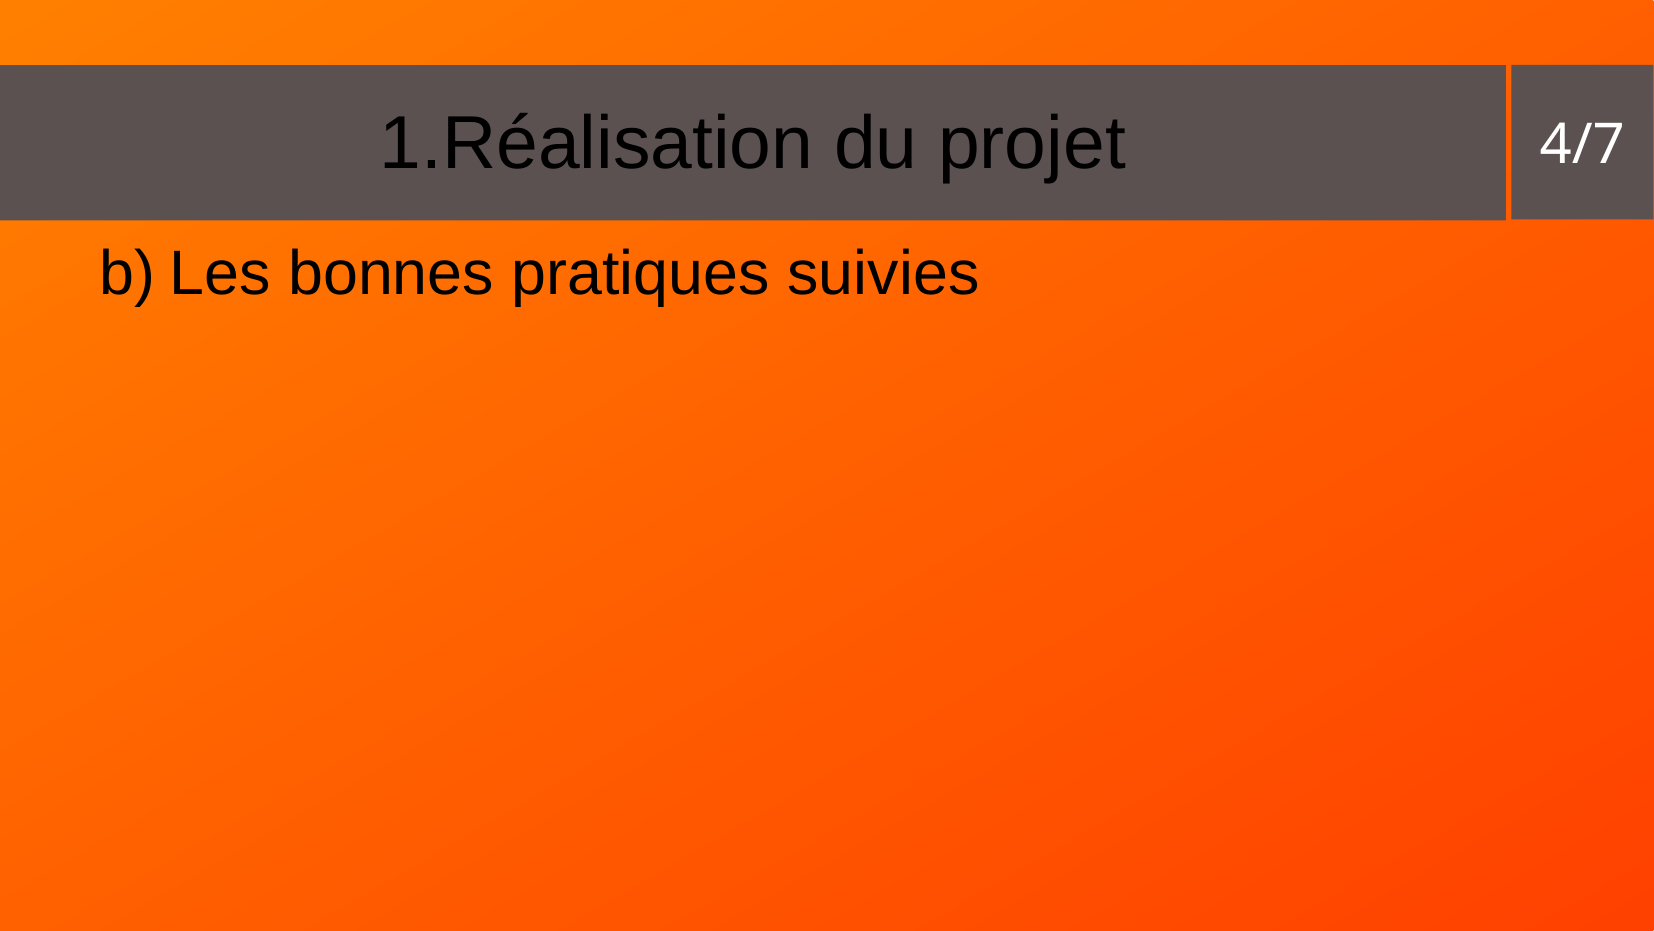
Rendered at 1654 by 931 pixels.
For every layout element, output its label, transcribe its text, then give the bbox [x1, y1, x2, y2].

list Les bonnes pratiques suivies [82, 237, 1571, 378]
title Réalisation du projet [0, 65, 1506, 221]
text_box 4/7 [1511, 64, 1654, 220]
